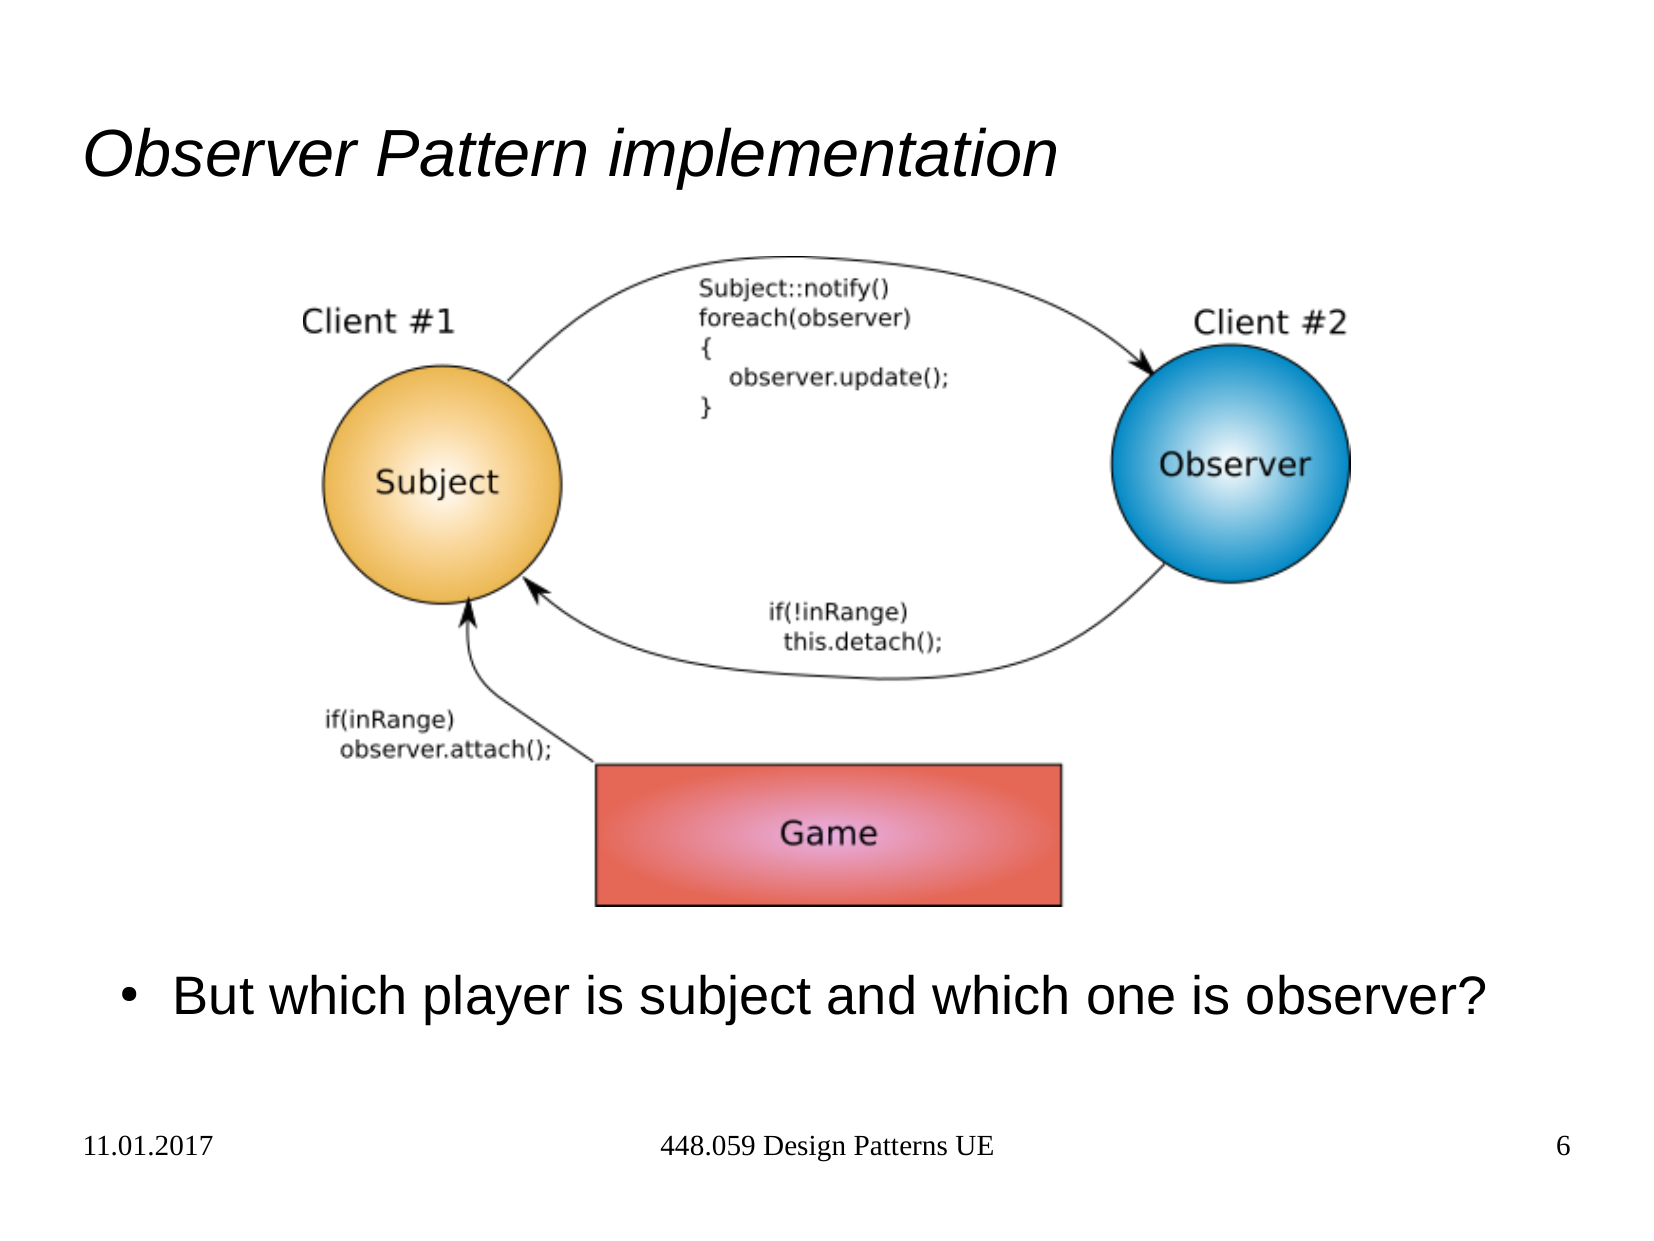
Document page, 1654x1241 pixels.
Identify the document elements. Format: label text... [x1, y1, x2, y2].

title Observer Pattern implementation [82, 49, 1571, 257]
picture [303, 256, 1351, 907]
list But which player is subject and which one is observer? [101, 965, 1591, 1096]
